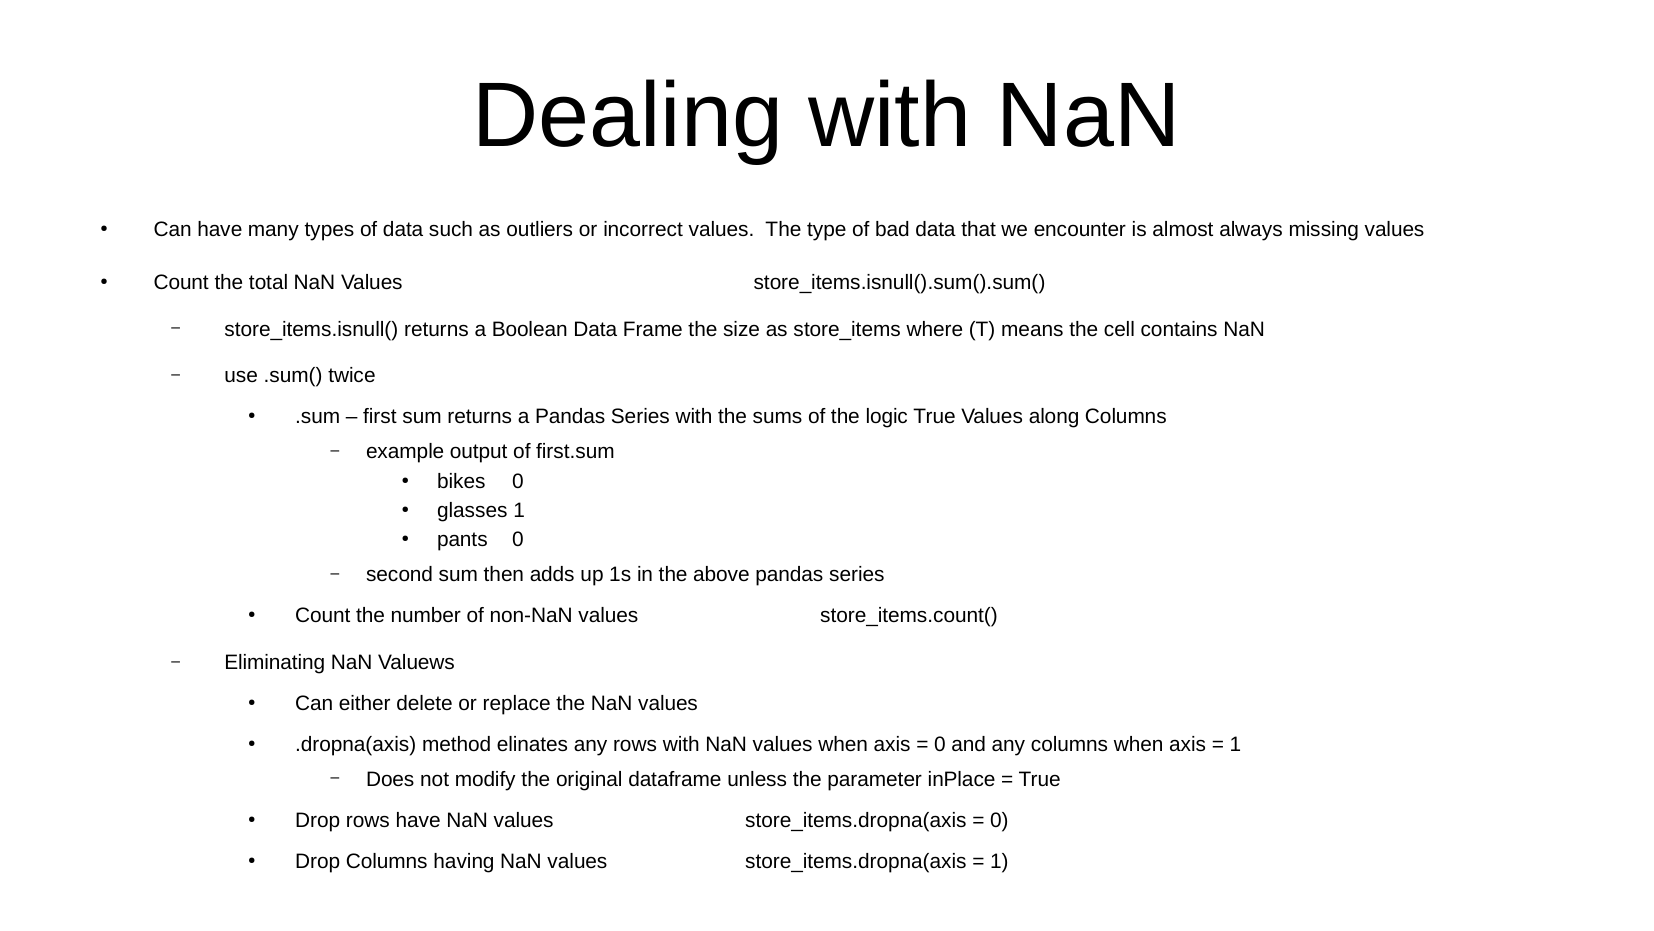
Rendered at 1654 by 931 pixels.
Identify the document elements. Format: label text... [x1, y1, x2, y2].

title Dealing with NaN [82, 37, 1571, 193]
list Can have many types of data such as outliers or incorrect values. The type of bad data that we encounter is almost always missing values Count the total NaN Values store_items.isnull().sum().sum() store_items.isnull() returns a Boolean Data Frame the size as store_items where (T) means the cell contains NaN use .sum() twice .sum – first sum returns a Pandas Series with the sums of the logic True Values along Columns example output of first.sum bikes 0 glasses 1 pants 0 second sum then adds up 1s in the above pandas series Count the number of non-NaN values store_items.count() Eliminating NaN Valuews Can either delete or replace the NaN values .dropna(axis) method elinates any rows with NaN values when axis = 0 and any columns when axis = 1 Does not modify the original dataframe unless the parameter inPlace = True Drop rows have NaN values store_items.dropna(axis = 0) Drop Columns having NaN values store_items.dropna(axis = 1) [82, 217, 1571, 916]
